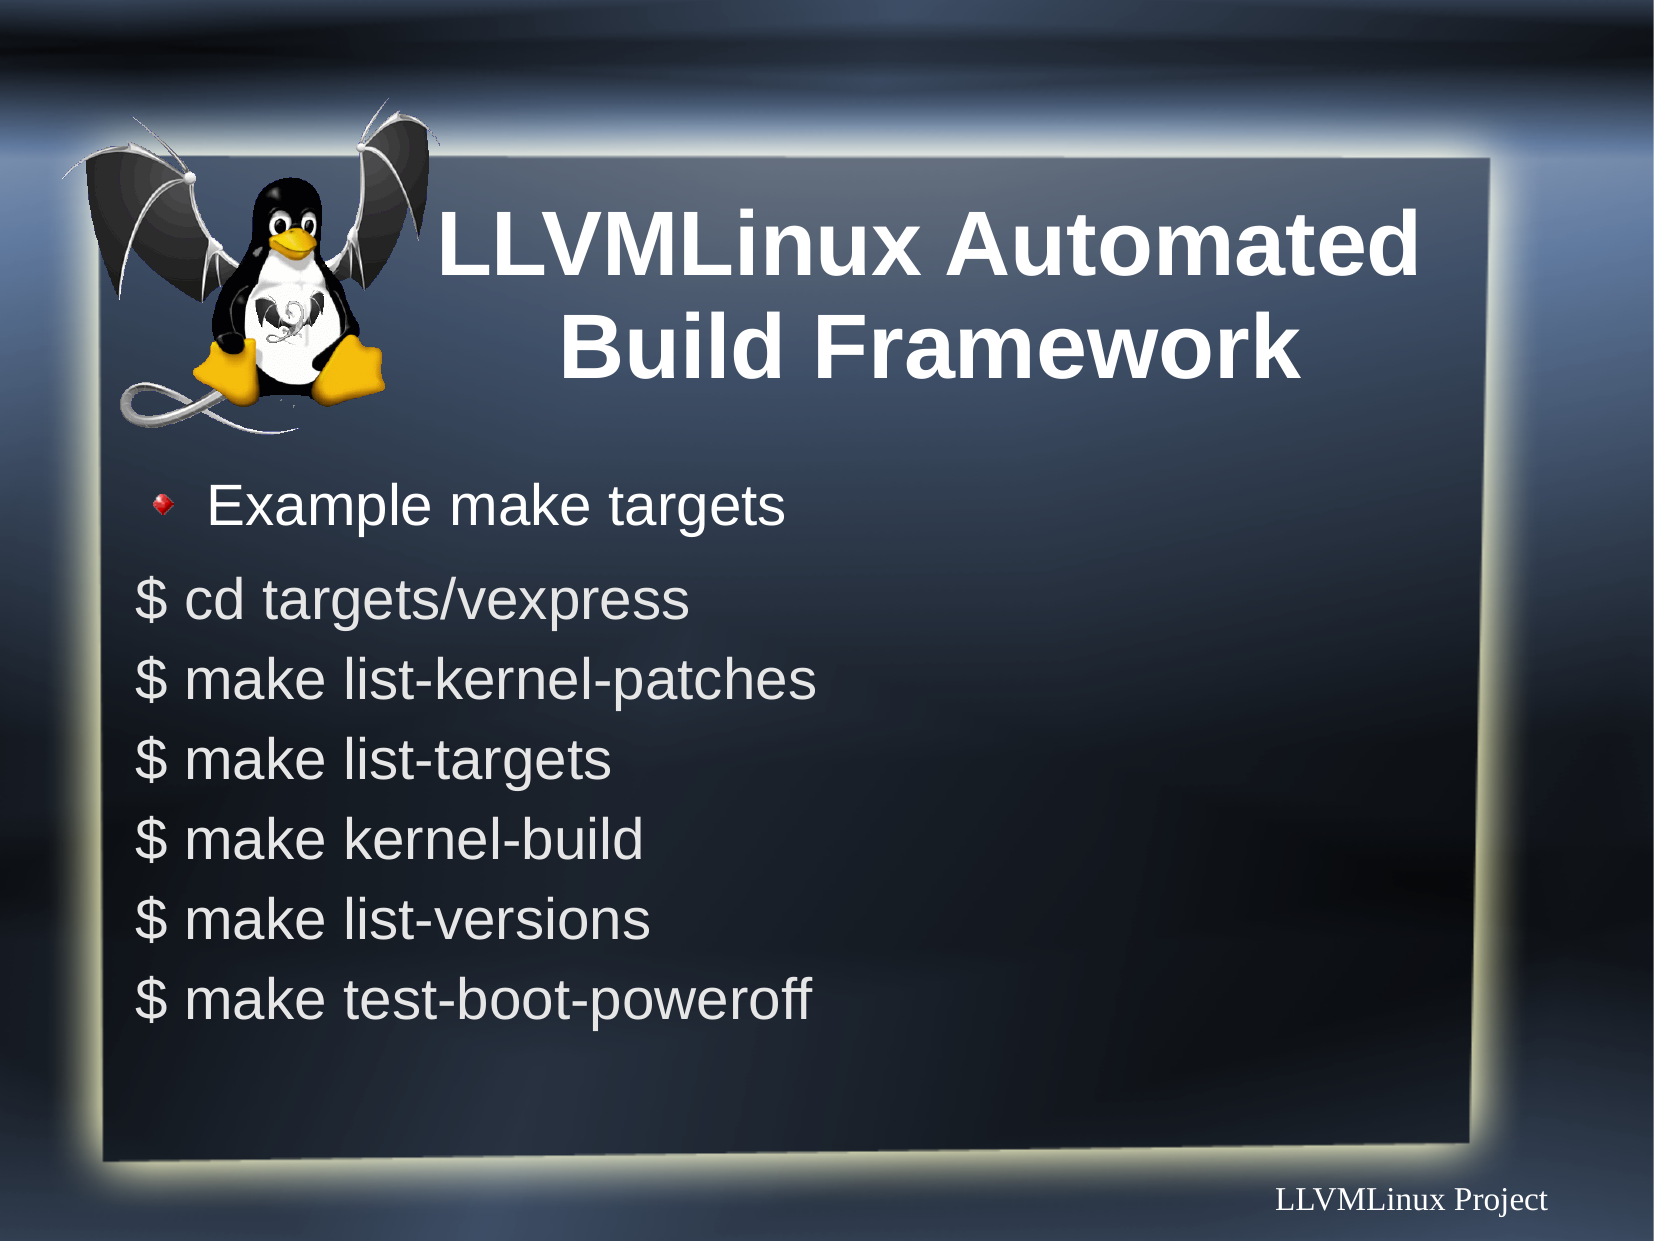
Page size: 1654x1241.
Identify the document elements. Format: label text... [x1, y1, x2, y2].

picture [0, 0, 1654, 1241]
list Example make targets $ cd targets/vexpress $ make list-kernel-patches $ make list-targets $ make kernel-build $ make list-versions $ make test-boot-poweroff [135, 472, 1447, 1163]
title LLVMLinux Automated Build Framework [443, 177, 1477, 414]
